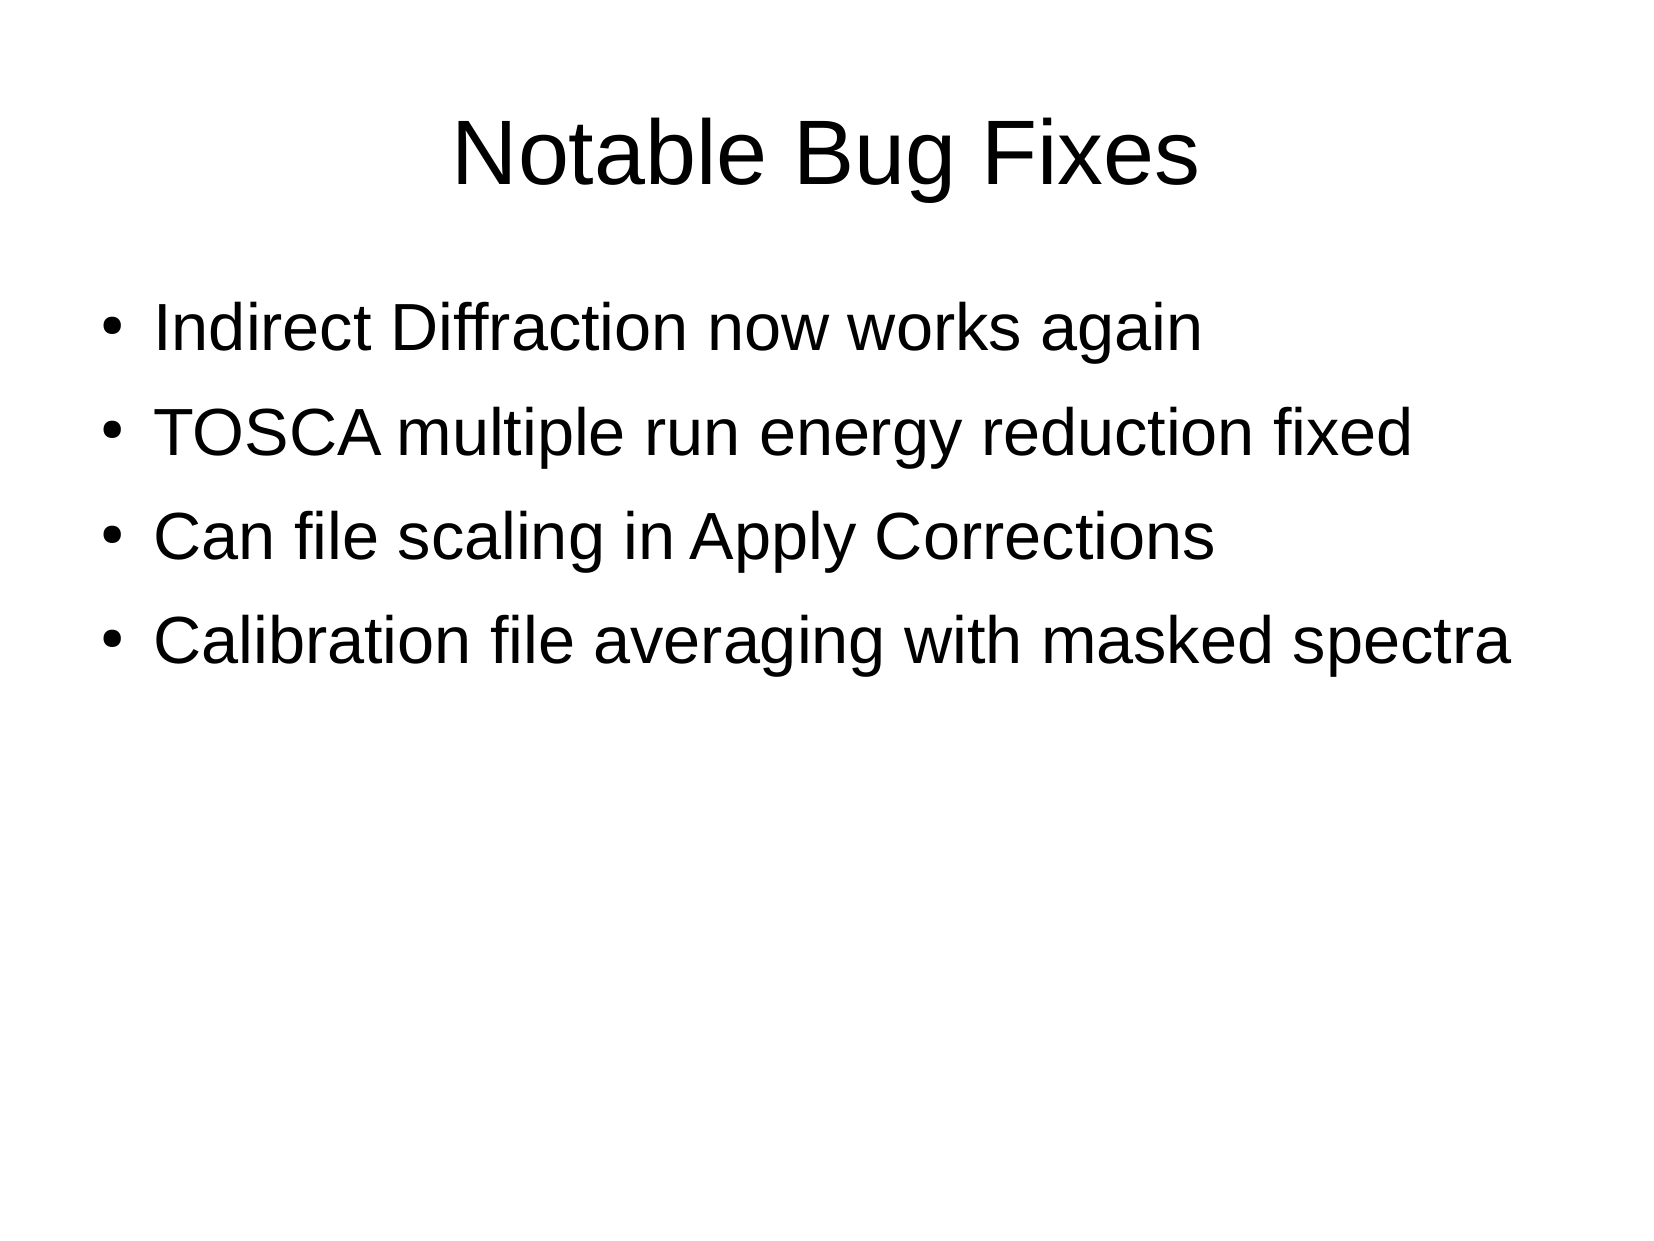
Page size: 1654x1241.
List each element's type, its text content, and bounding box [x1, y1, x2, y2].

list Indirect Diffraction now works again TOSCA multiple run energy reduction fixed Can file scaling in Apply Corrections Calibration file averaging with masked spectra [82, 290, 1538, 1010]
title Notable Bug Fixes [82, 49, 1571, 257]
